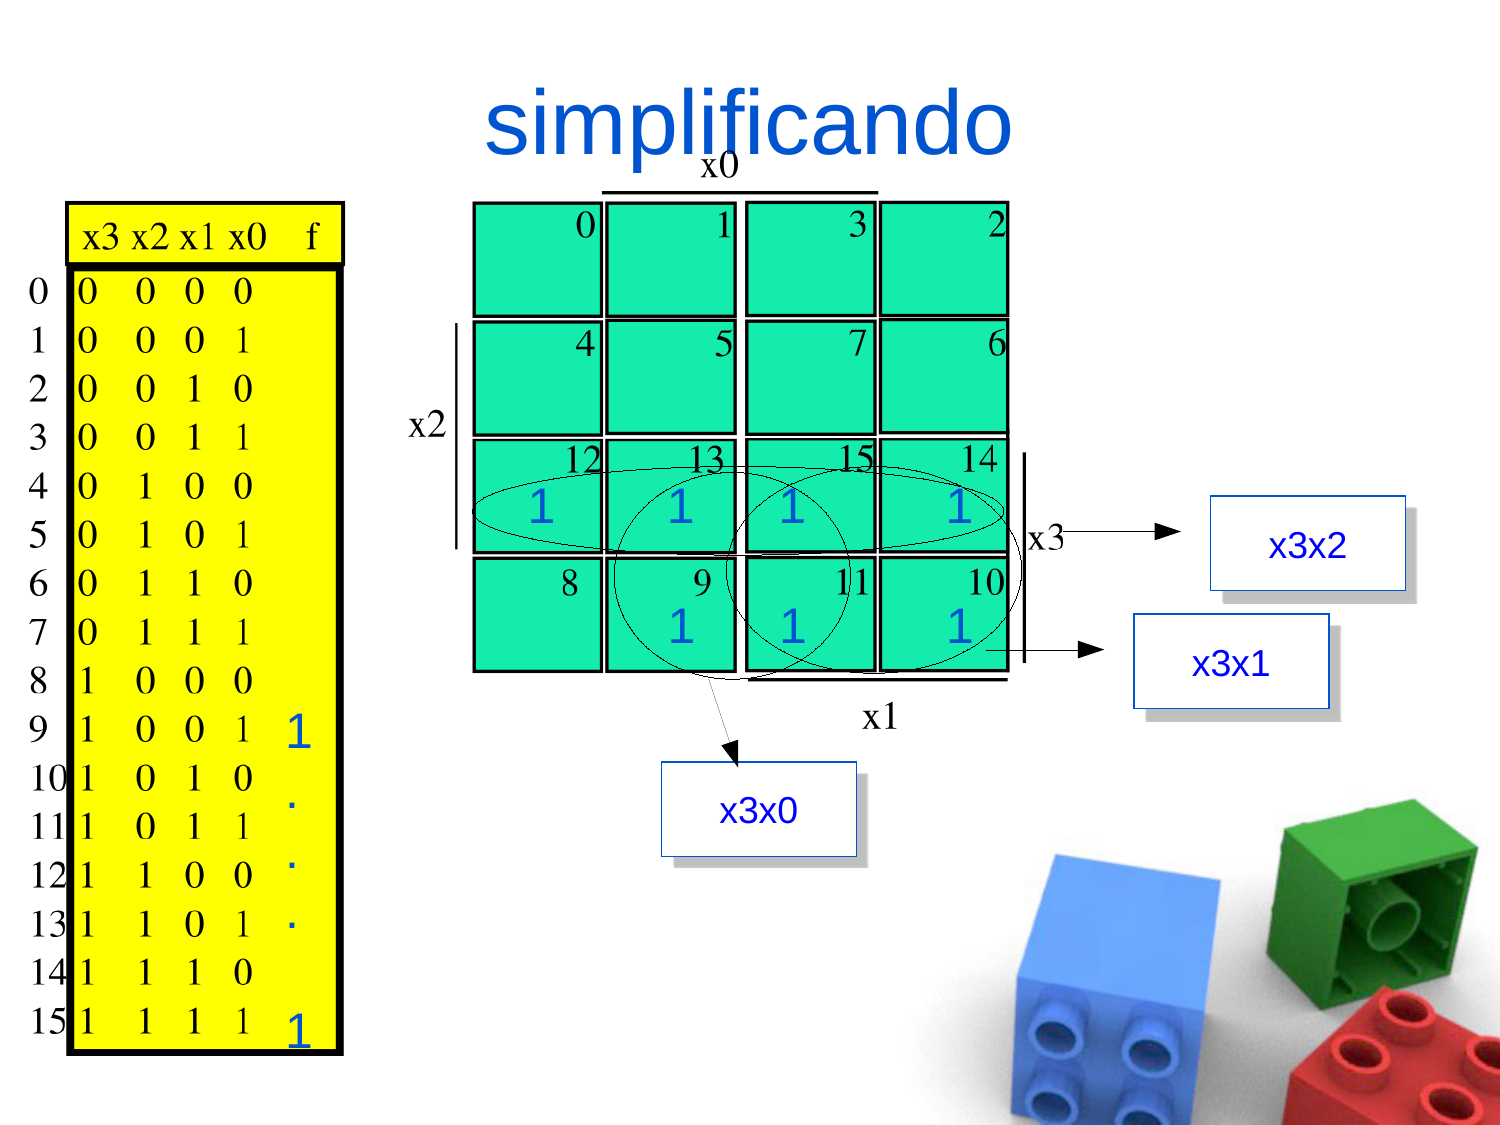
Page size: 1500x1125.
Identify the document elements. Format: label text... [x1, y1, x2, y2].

text_box 1 . . . 1 [270, 690, 328, 1066]
text_box x3x2 [1210, 496, 1406, 591]
title simplificando [112, 4, 1388, 241]
text_box 1 1 1 1 1 1 1 [512, 466, 990, 662]
text_box x3x1 [1133, 614, 1329, 709]
text_box x3x0 [661, 761, 857, 857]
picture [29, 150, 1500, 1125]
